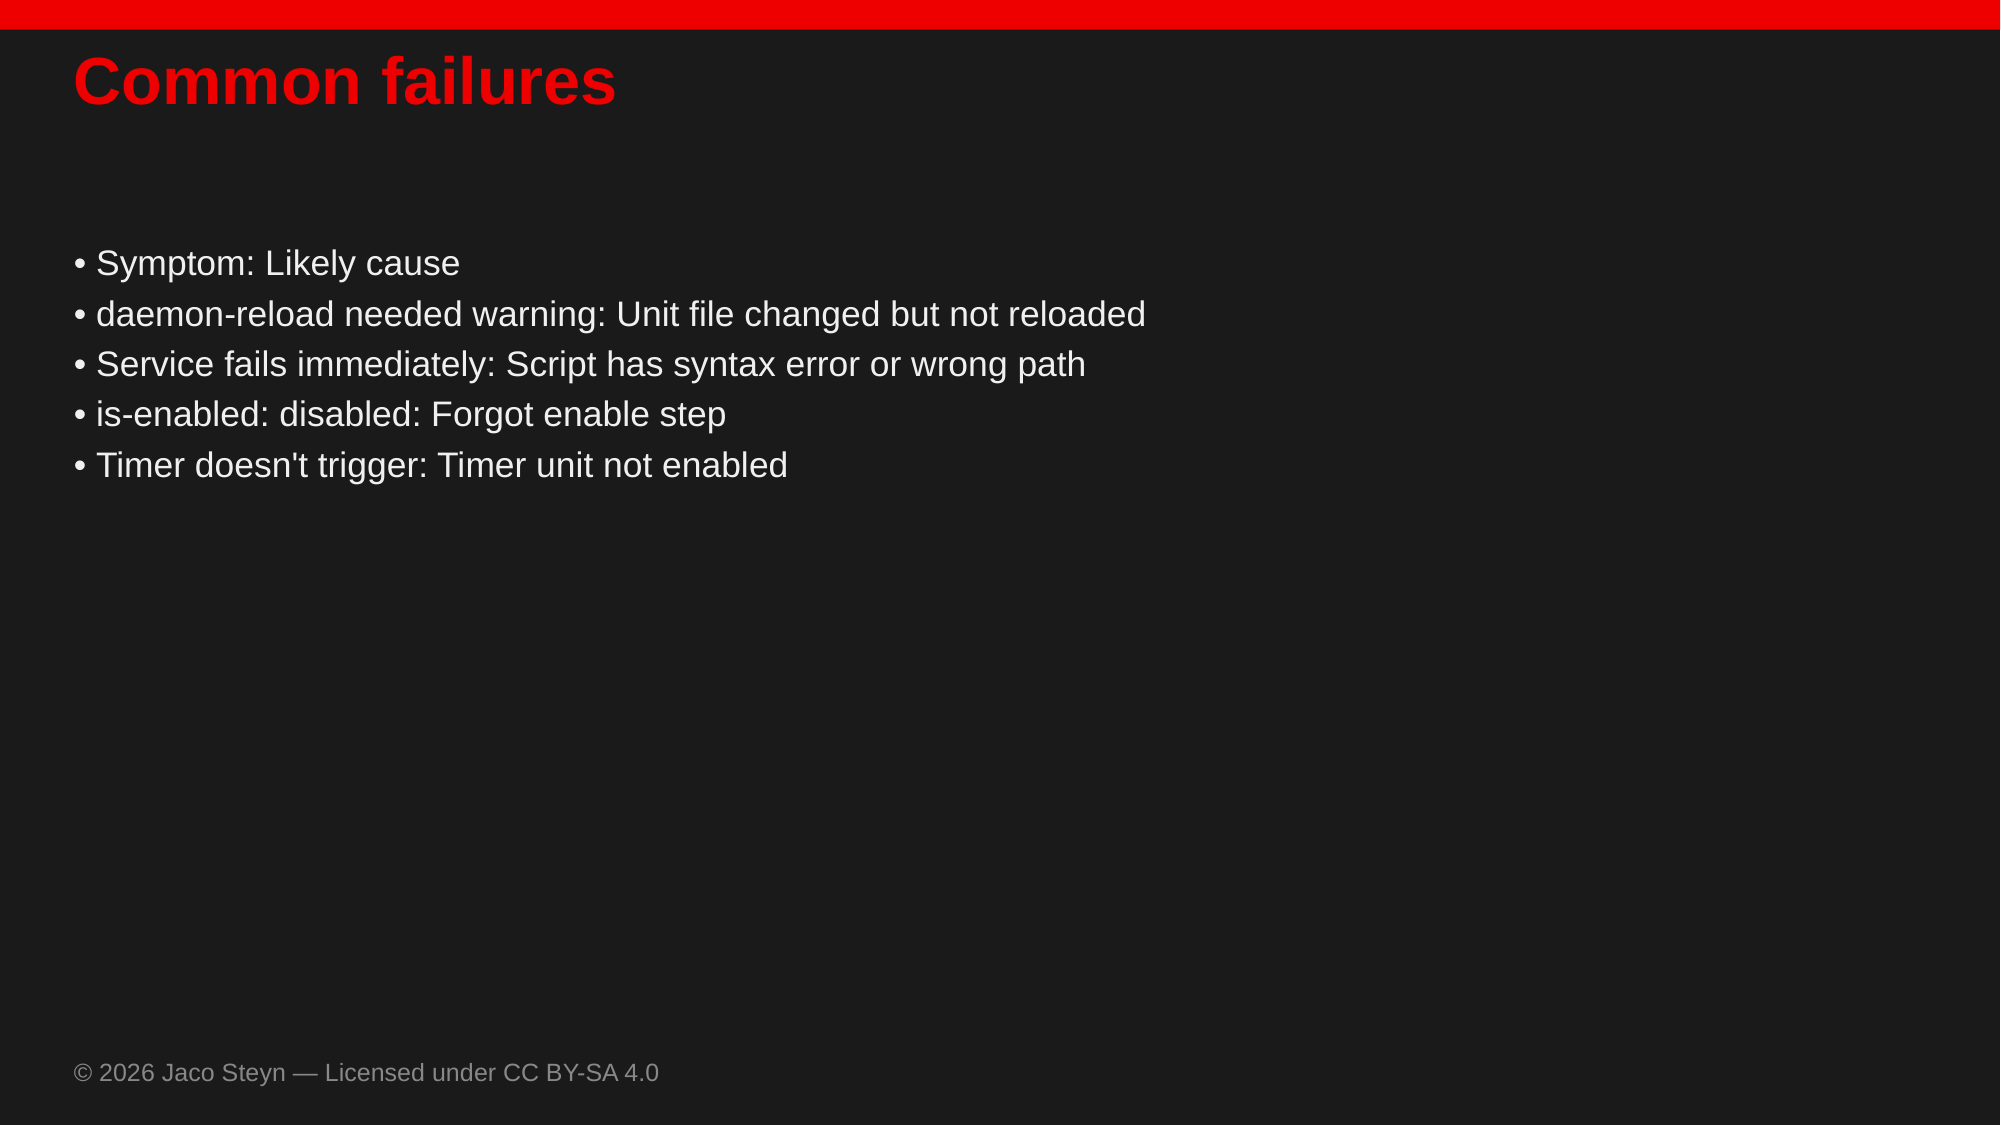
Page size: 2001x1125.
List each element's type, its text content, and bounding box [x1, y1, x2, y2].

text_box • Symptom: Likely cause • daemon-reload needed warning: Unit file changed but not reloaded • Service fails immediately: Script has syntax error or wrong path • is-enabled: disabled: Forgot enable step • Timer doesn't trigger: Timer unit not enabled [59, 236, 1942, 1037]
text_box © 2026 Jaco Steyn — Licensed under CC BY-SA 4.0 [59, 1051, 1942, 1093]
text_box [0, 0, 2001, 30]
text_box Common failures [59, 36, 1942, 208]
